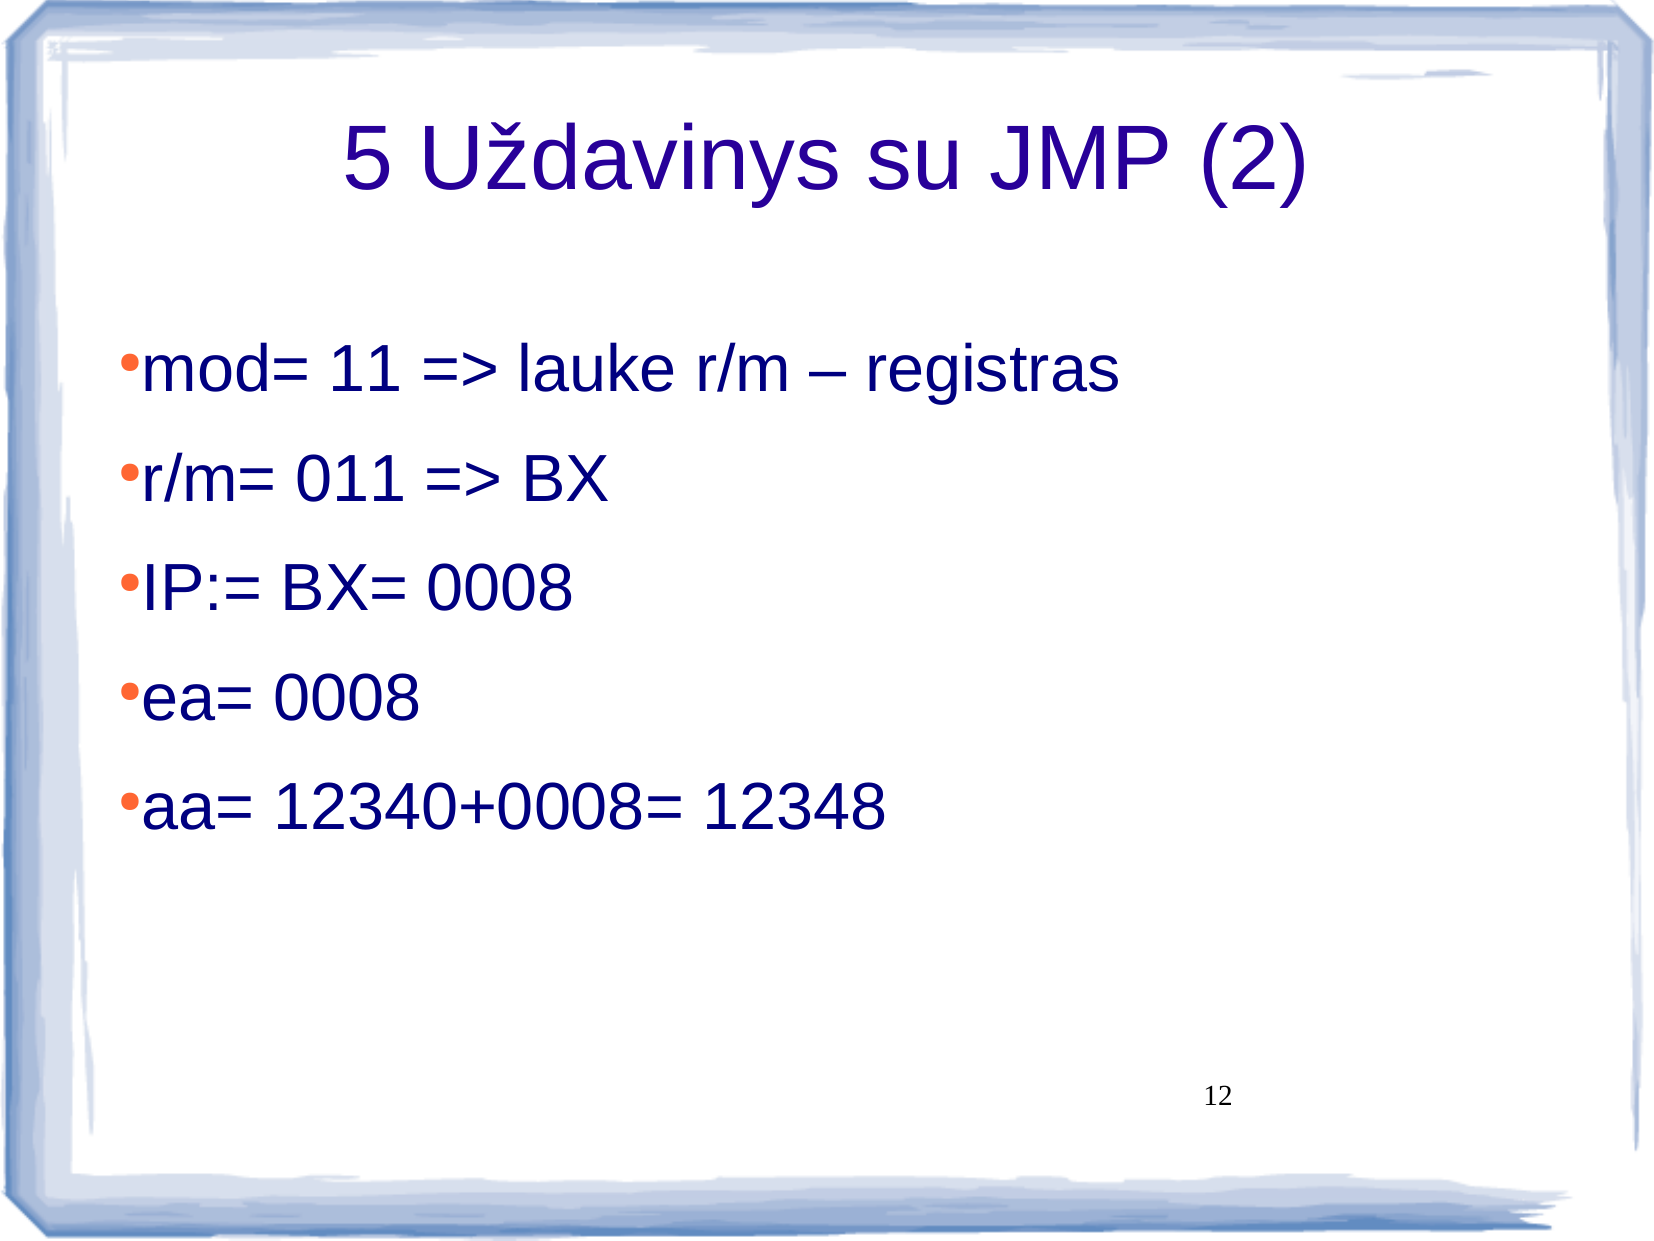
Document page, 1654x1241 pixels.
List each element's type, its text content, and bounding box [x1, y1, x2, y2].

list mod= 11 => lauke r/m – registras r/m= 011 => BX IP:= BX= 0008 ea= 0008 aa= 12340+0008= 12348 [118, 324, 1571, 990]
title 5 Uždavinys su JMP (2) [82, 56, 1571, 250]
text_box [1203, 1076, 1589, 1163]
